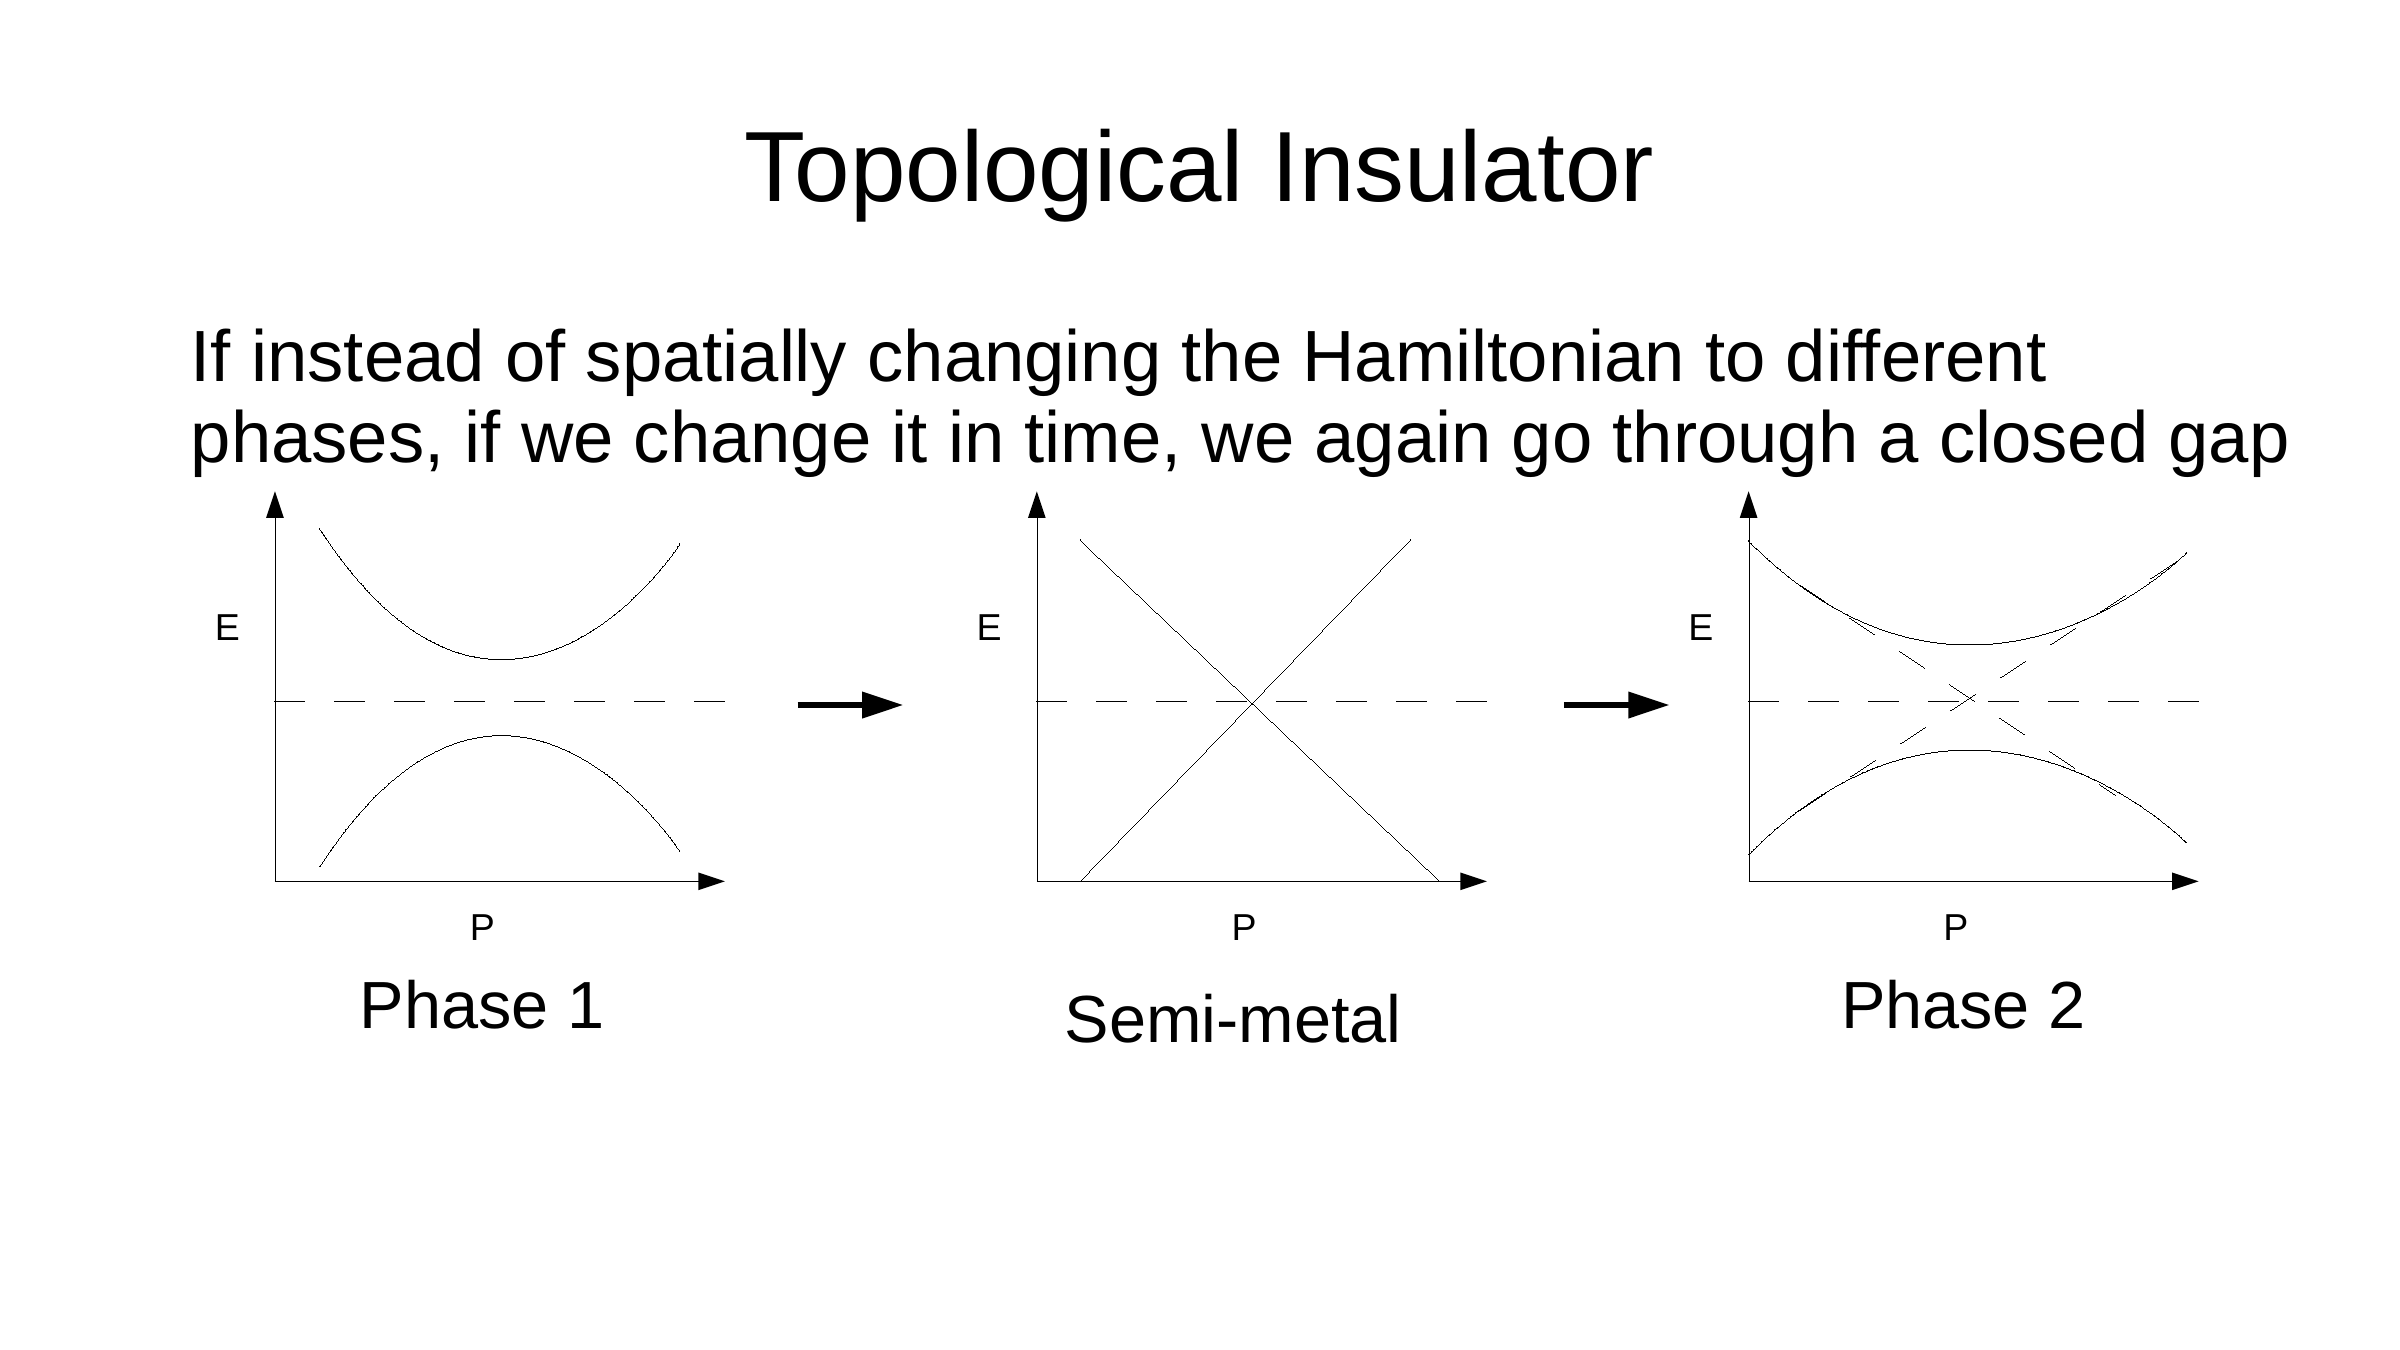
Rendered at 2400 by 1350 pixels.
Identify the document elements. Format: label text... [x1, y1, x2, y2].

text_box E [199, 599, 275, 657]
text_box Phase 2 [1826, 960, 2146, 1126]
title Topological Insulator [120, 53, 2280, 280]
text_box P [1928, 899, 2139, 957]
text_box E [1673, 599, 1749, 657]
text_box E [961, 599, 1037, 657]
text_box P [1216, 899, 1427, 957]
text_box Semi-metal [1050, 975, 1426, 1139]
list If instead of spatially changing the Hamiltonian to different phases, if we change it in time, we again go through a closed gap [120, 315, 2296, 1207]
text_box Phase 1 [345, 960, 811, 1051]
text_box P [454, 899, 665, 957]
